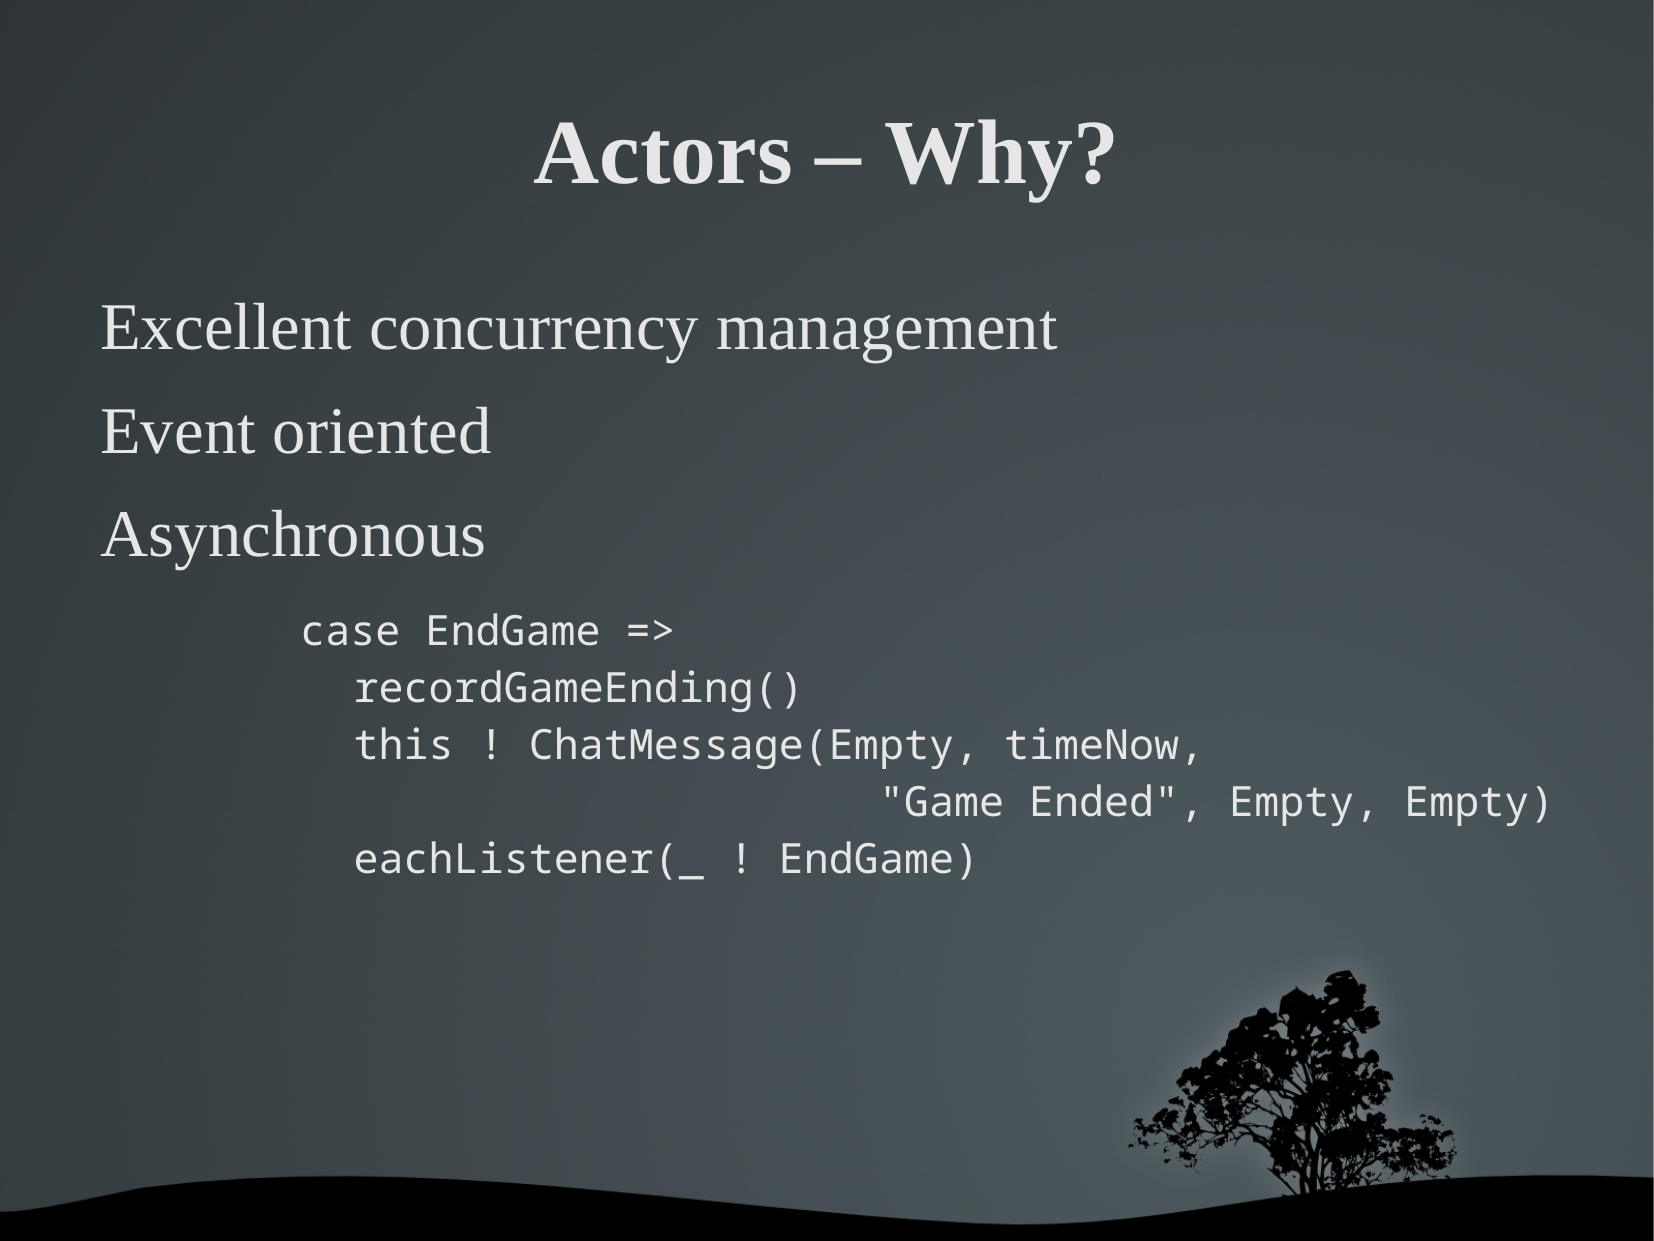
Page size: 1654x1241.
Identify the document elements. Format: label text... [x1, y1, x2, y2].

picture [0, 0, 1654, 1241]
title Actors – Why? [82, 56, 1571, 250]
list Excellent concurrency management Event oriented Asynchronous case EndGame => recordGameEnding() this ! ChatMessage(Empty, timeNow, "Game Ended", Empty, Empty) eachListener(_ ! EndGame) [82, 290, 1571, 1094]
